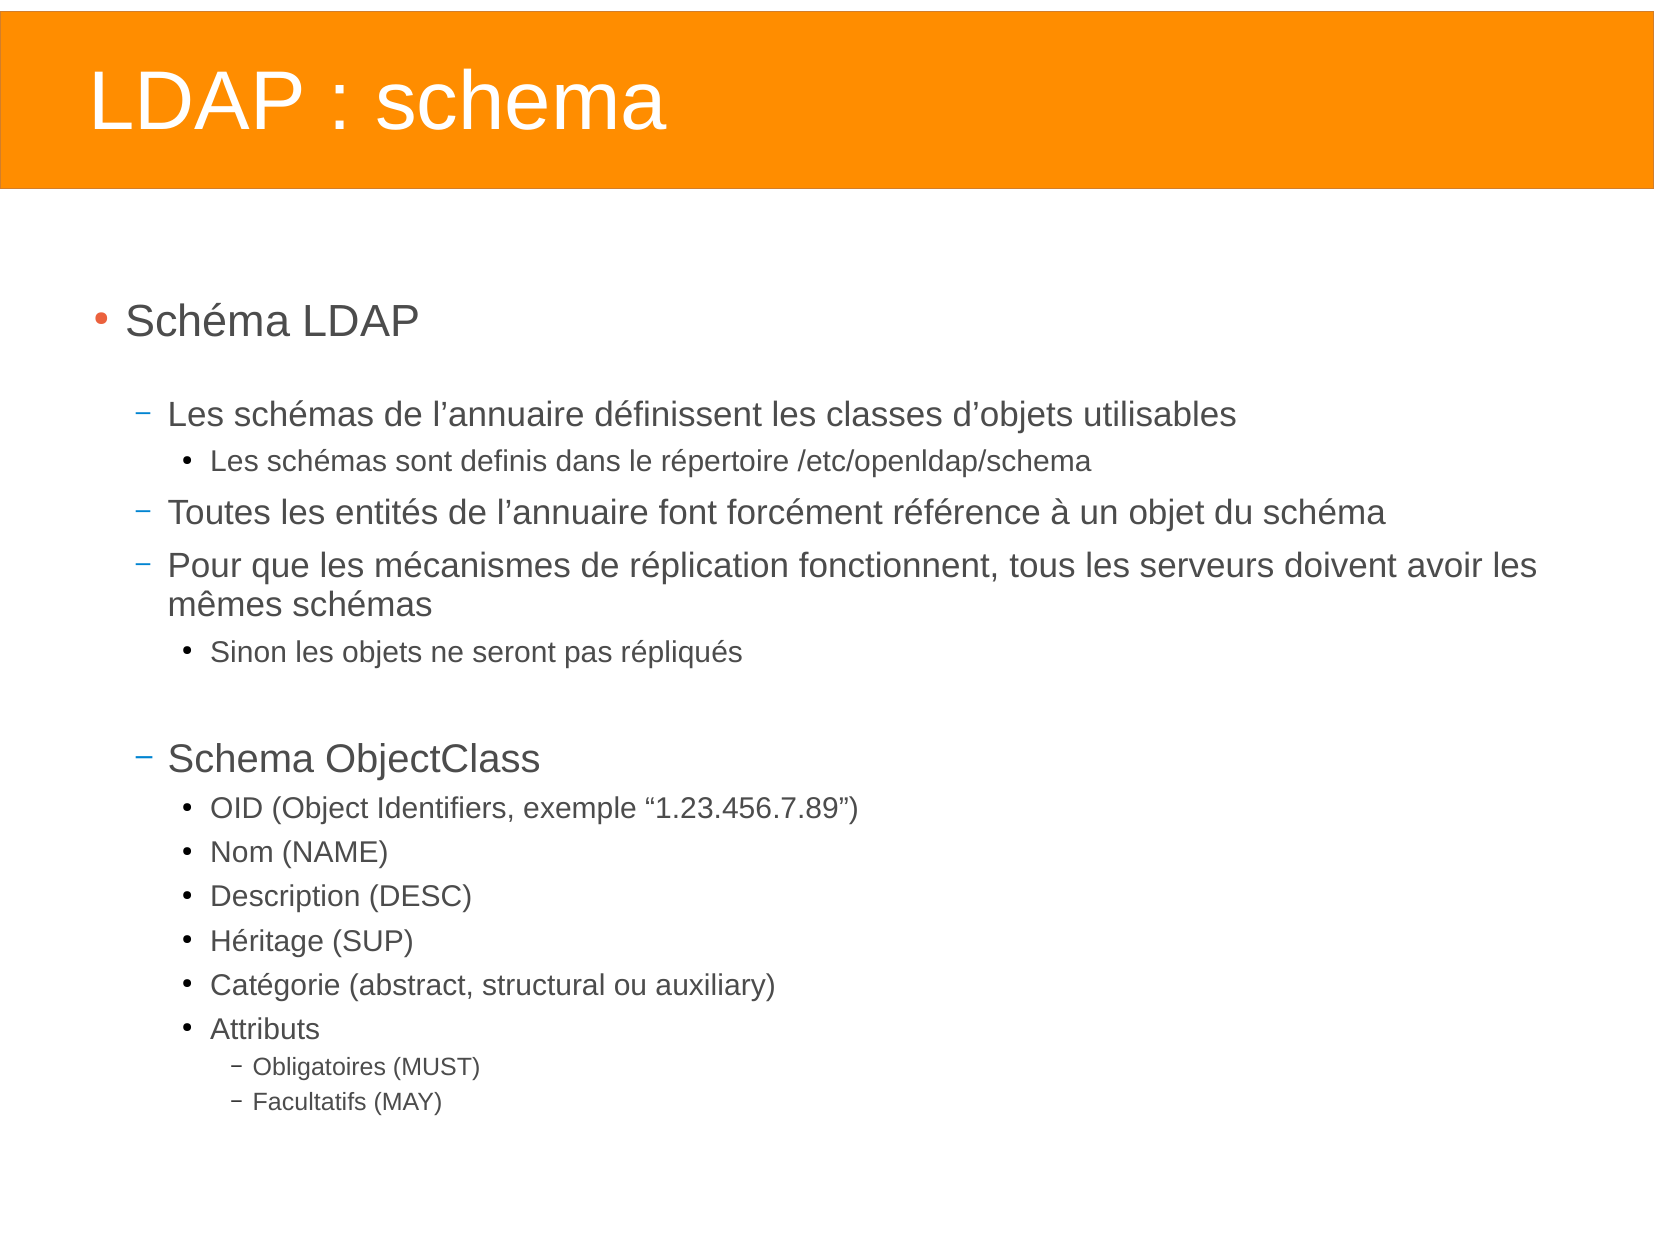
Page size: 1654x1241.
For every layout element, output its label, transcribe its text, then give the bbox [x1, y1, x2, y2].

title LDAP : schema [0, 11, 1654, 189]
list Schéma LDAP Les schémas de l’annuaire définissent les classes d’objets utilisables Les schémas sont definis dans le répertoire /etc/openldap/schema Toutes les entités de l’annuaire font forcément référence à un objet du schéma Pour que les mécanismes de réplication fonctionnent, tous les serveurs doivent avoir les mêmes schémas Sinon les objets ne seront pas répliqués Schema ObjectClass OID (Object Identifiers, exemple “1.23.456.7.89”) Nom (NAME) Description (DESC) Héritage (SUP) Catégorie (abstract, structural ou auxiliary) Attributs Obligatoires (MUST) Facultatifs (MAY) [82, 295, 1571, 1123]
